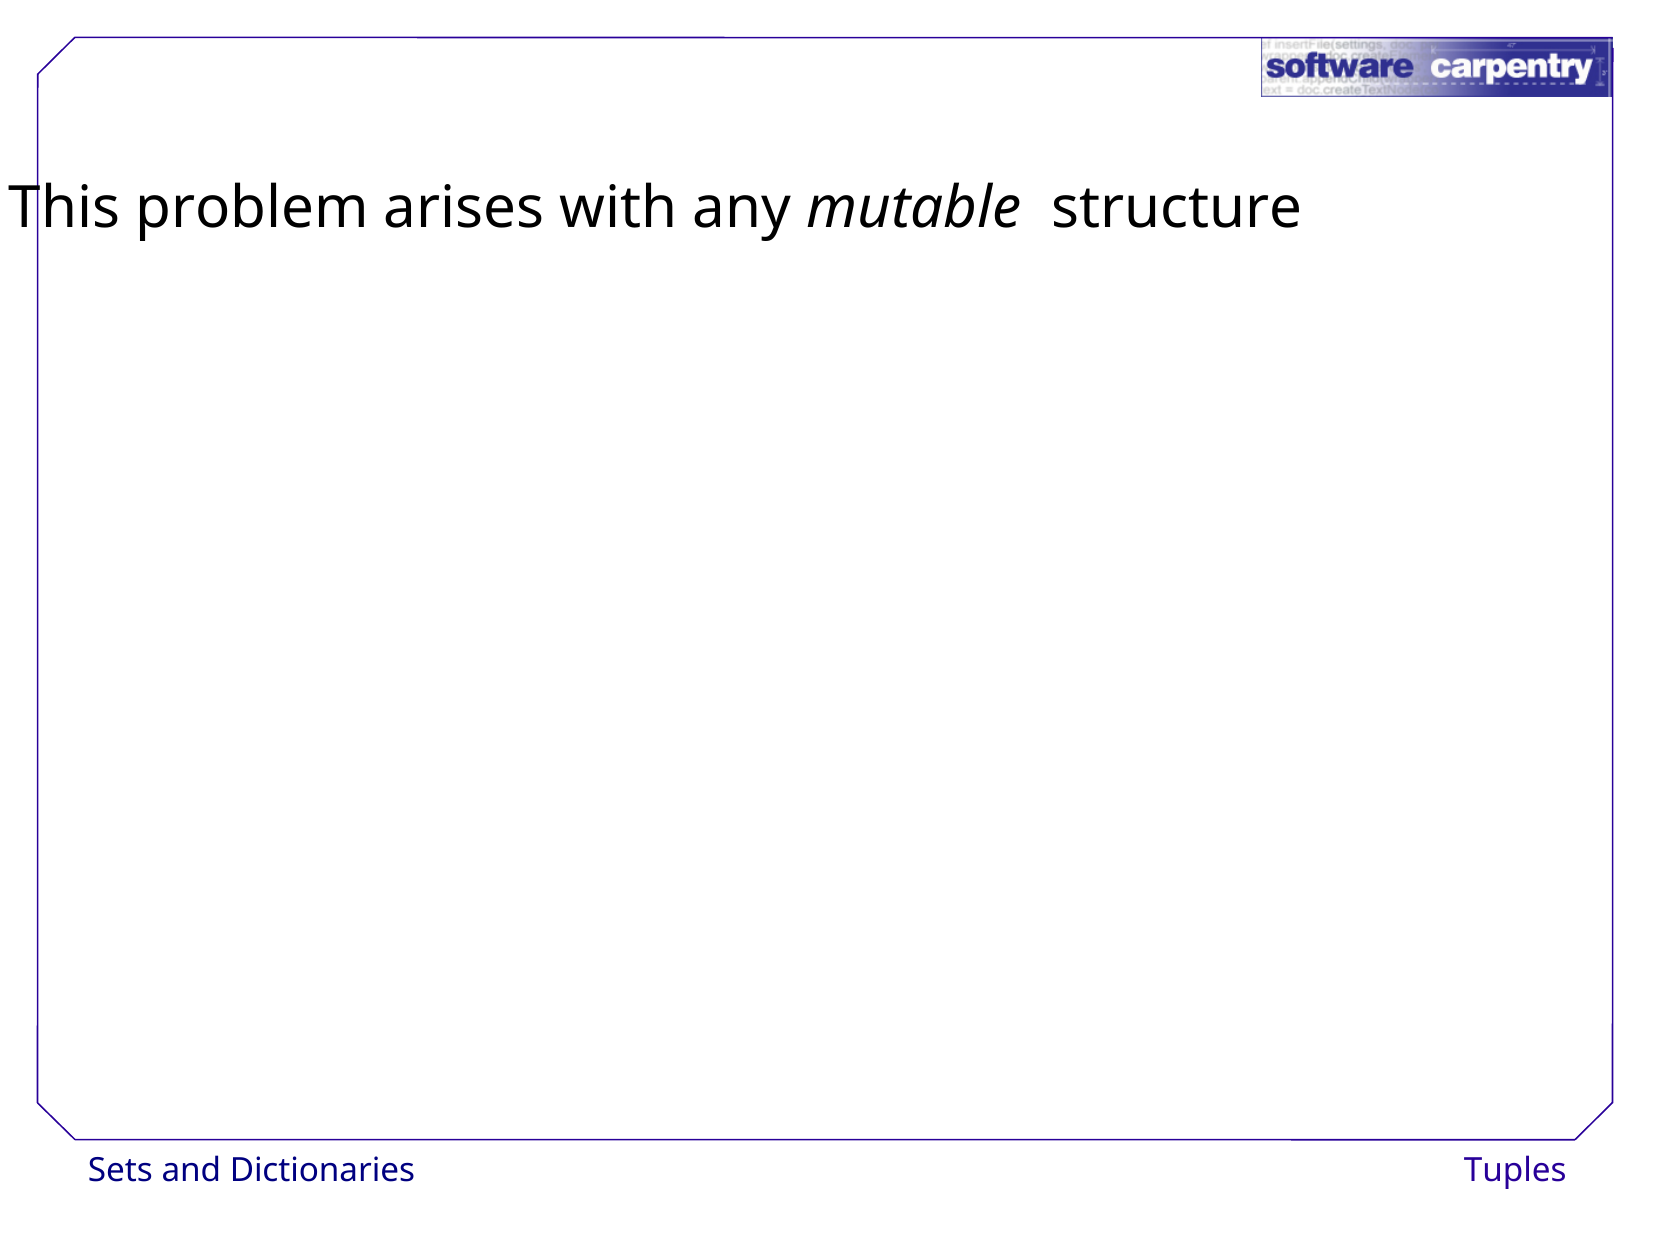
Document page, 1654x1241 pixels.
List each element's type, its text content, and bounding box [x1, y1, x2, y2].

text_box This problem arises with any mutable structure [0, 126, 1468, 248]
picture [1261, 39, 1613, 97]
